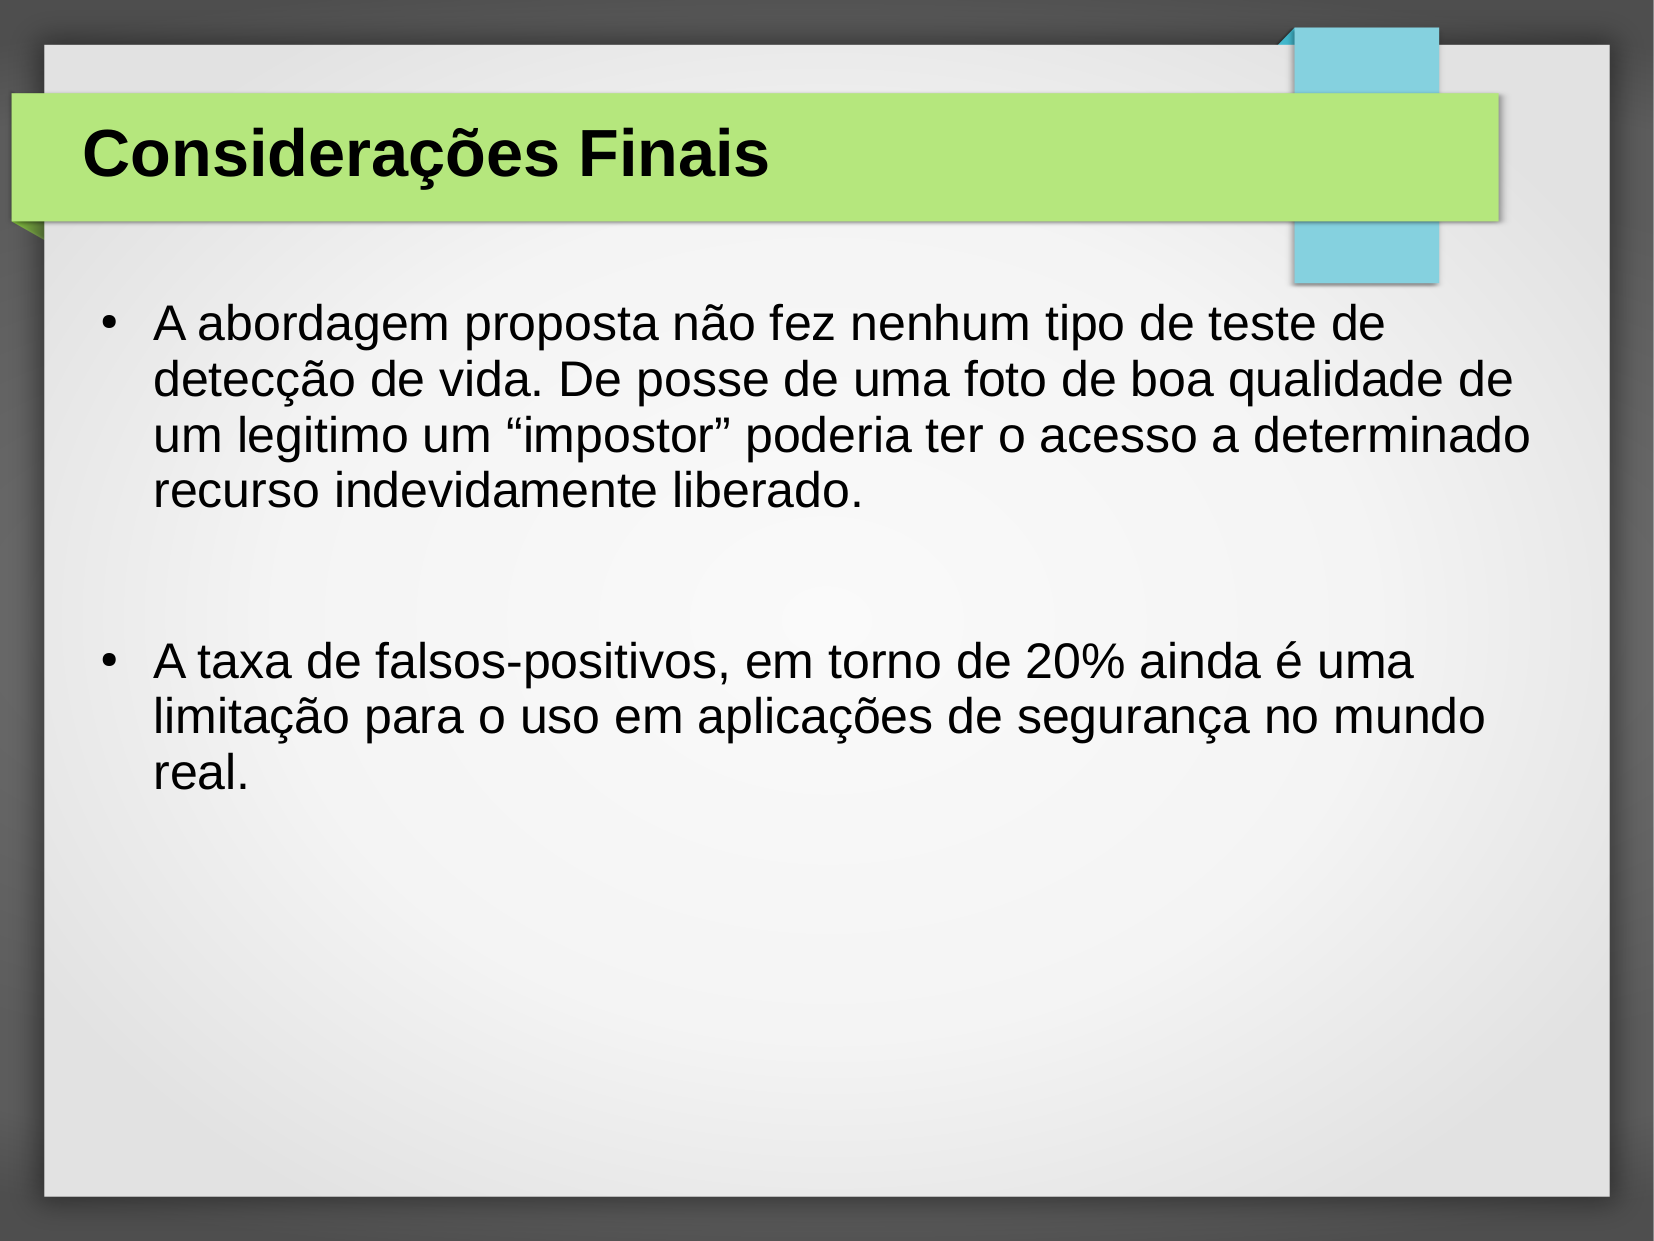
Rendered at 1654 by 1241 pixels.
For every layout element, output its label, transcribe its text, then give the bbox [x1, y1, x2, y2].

picture [0, 0, 1654, 1241]
list A abordagem proposta não fez nenhum tipo de teste de detecção de vida. De posse de uma foto de boa qualidade de um legitimo um “impostor” poderia ter o acesso a determinado recurso indevidamente liberado. A taxa de falsos-positivos, em torno de 20% ainda é uma limitação para o uso em aplicações de segurança no mundo real. [82, 295, 1571, 1015]
title Considerações Finais [82, 94, 1264, 213]
